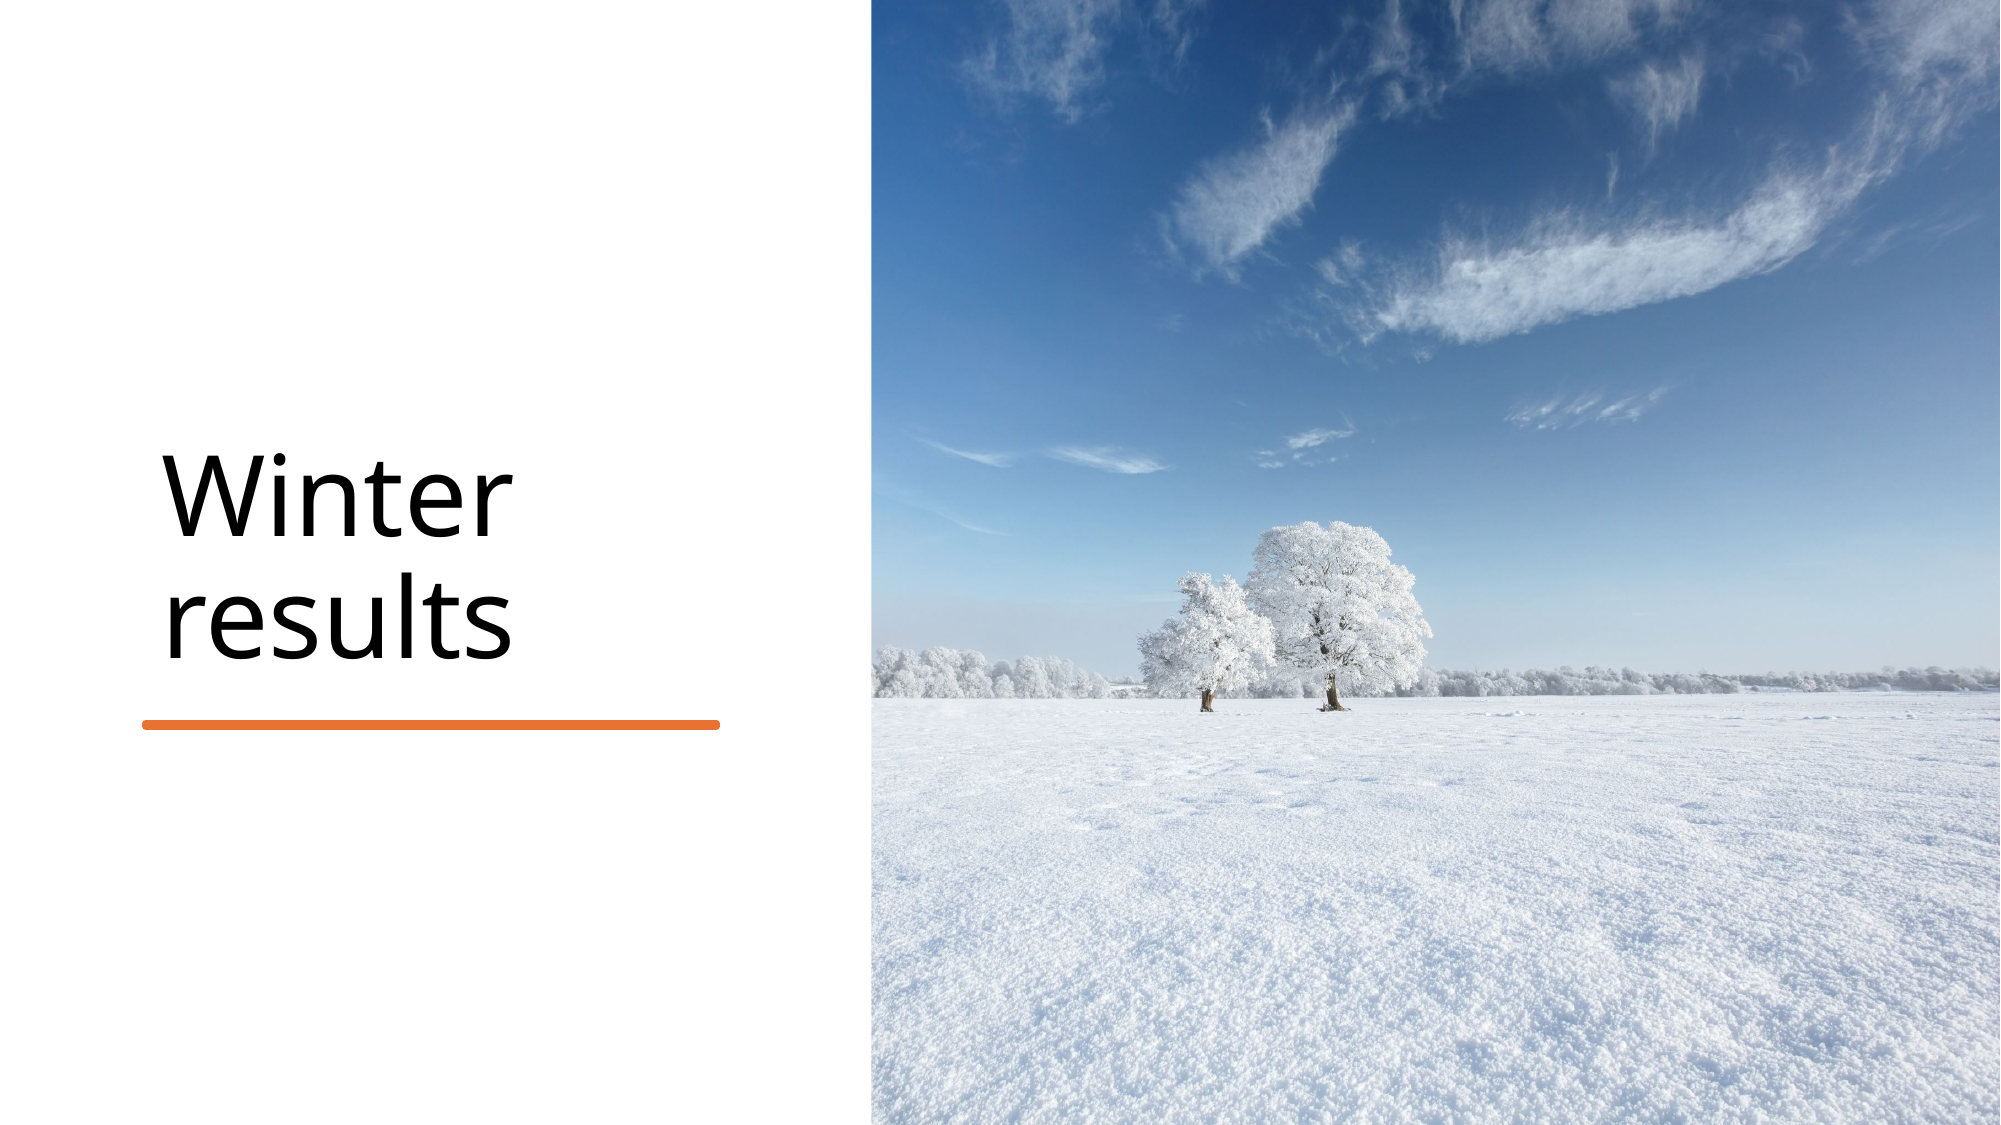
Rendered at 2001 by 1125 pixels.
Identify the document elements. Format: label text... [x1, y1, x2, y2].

title Winter results [146, 104, 759, 691]
text_box [0, 0, 871, 1125]
picture [871, 0, 2000, 1125]
